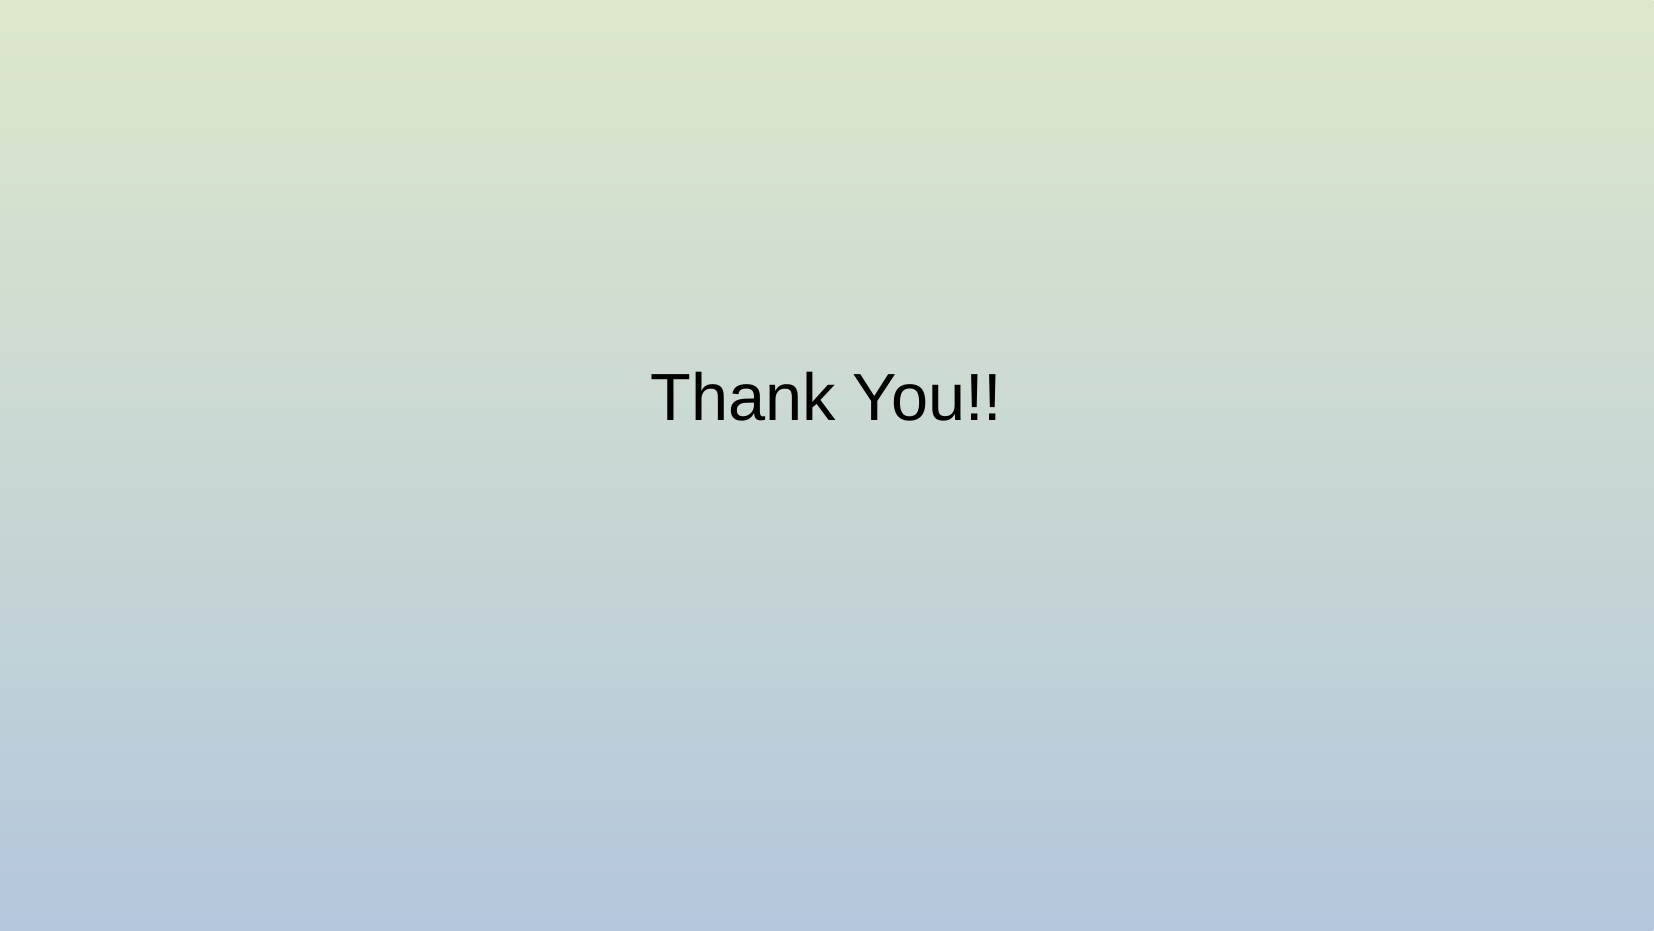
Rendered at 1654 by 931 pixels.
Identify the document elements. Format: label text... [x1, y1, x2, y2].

text_box Thank You!! [82, 37, 1571, 757]
